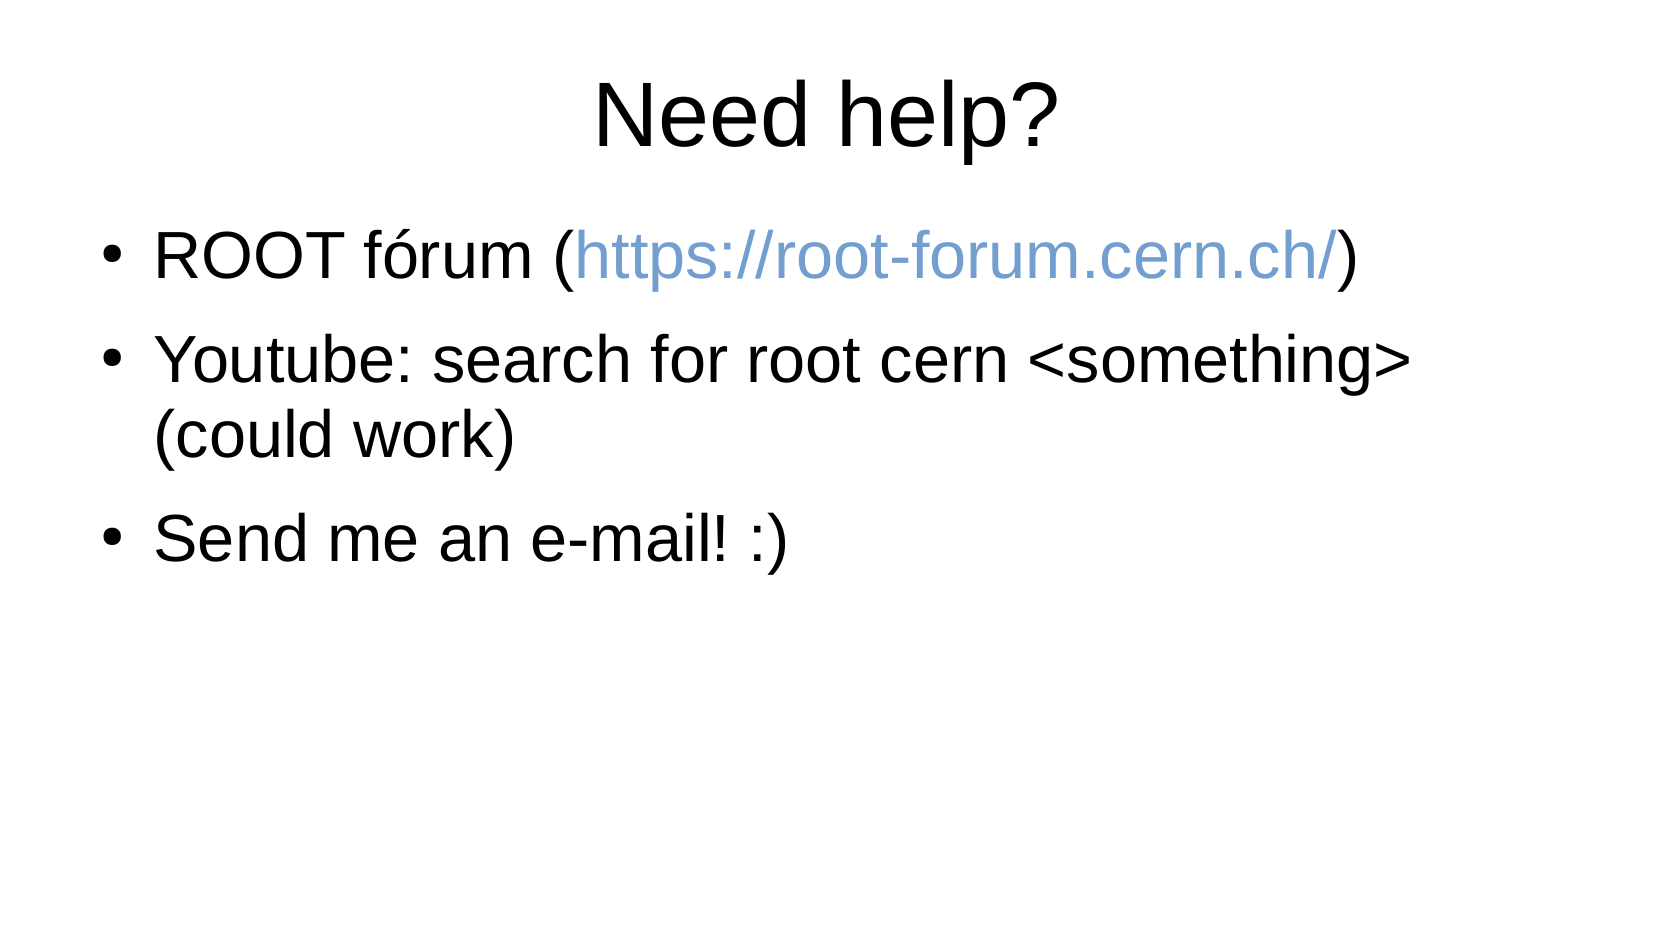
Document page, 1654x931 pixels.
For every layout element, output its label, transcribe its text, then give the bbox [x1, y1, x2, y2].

title Need help? [82, 37, 1571, 193]
list ROOT fórum (https://root-forum.cern.ch/) Youtube: search for root cern <something> (could work) Send me an e-mail! :) [82, 217, 1571, 758]
